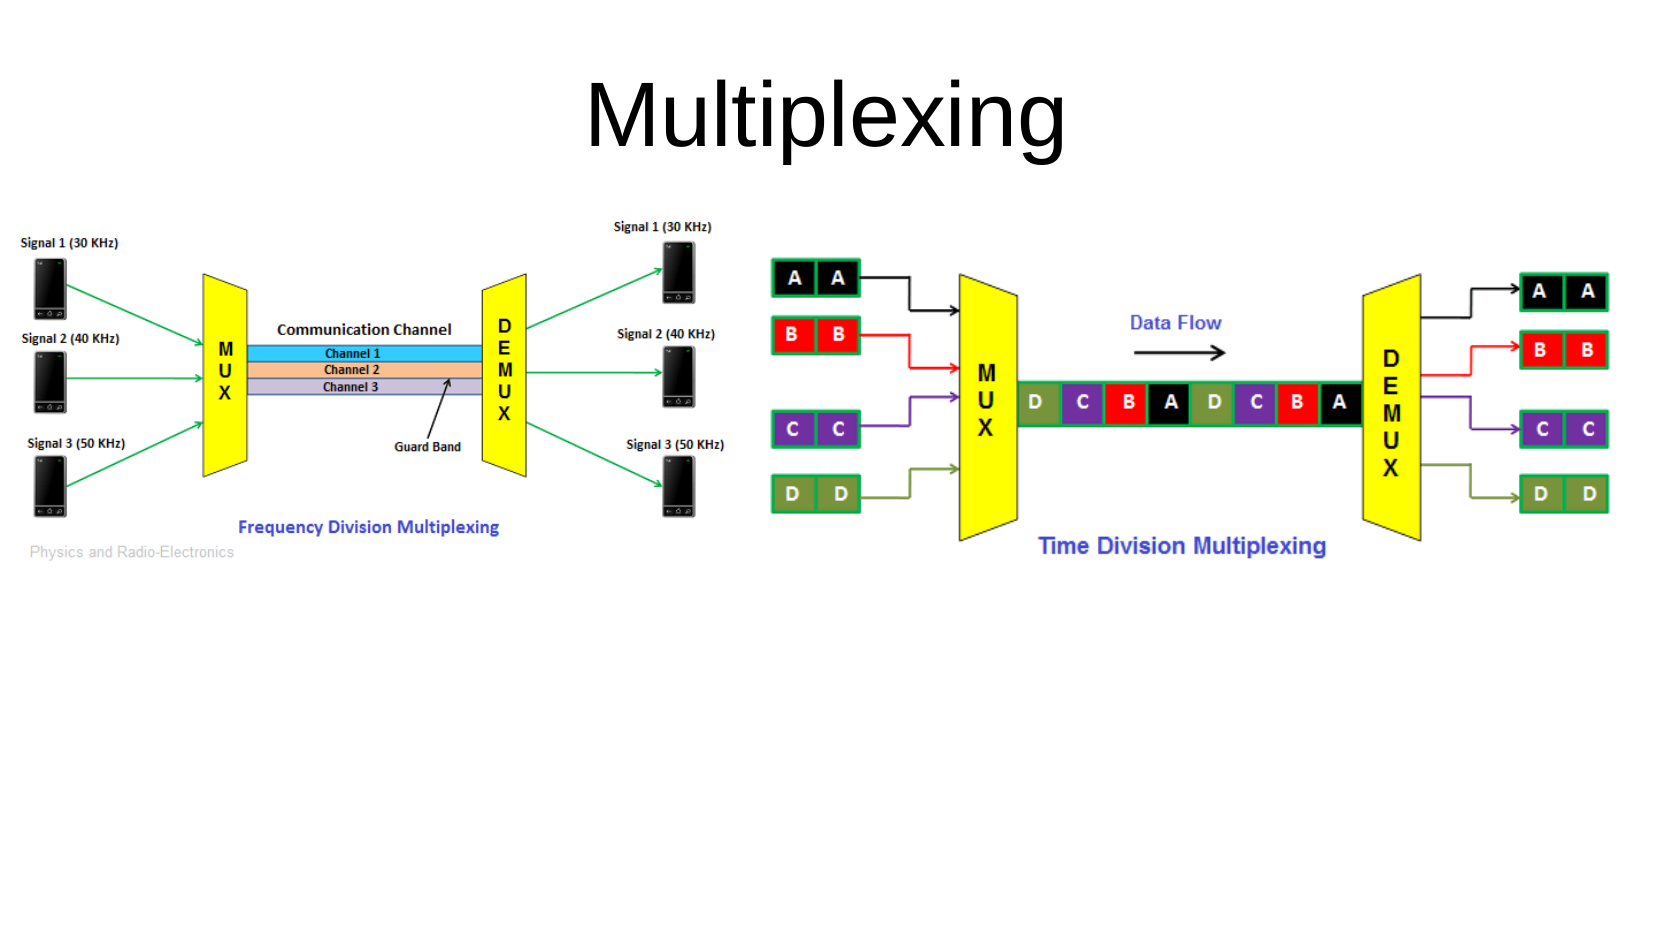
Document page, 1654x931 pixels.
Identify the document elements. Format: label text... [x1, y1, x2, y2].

title Multiplexing [82, 37, 1571, 193]
picture [15, 214, 729, 571]
picture [765, 249, 1620, 571]
